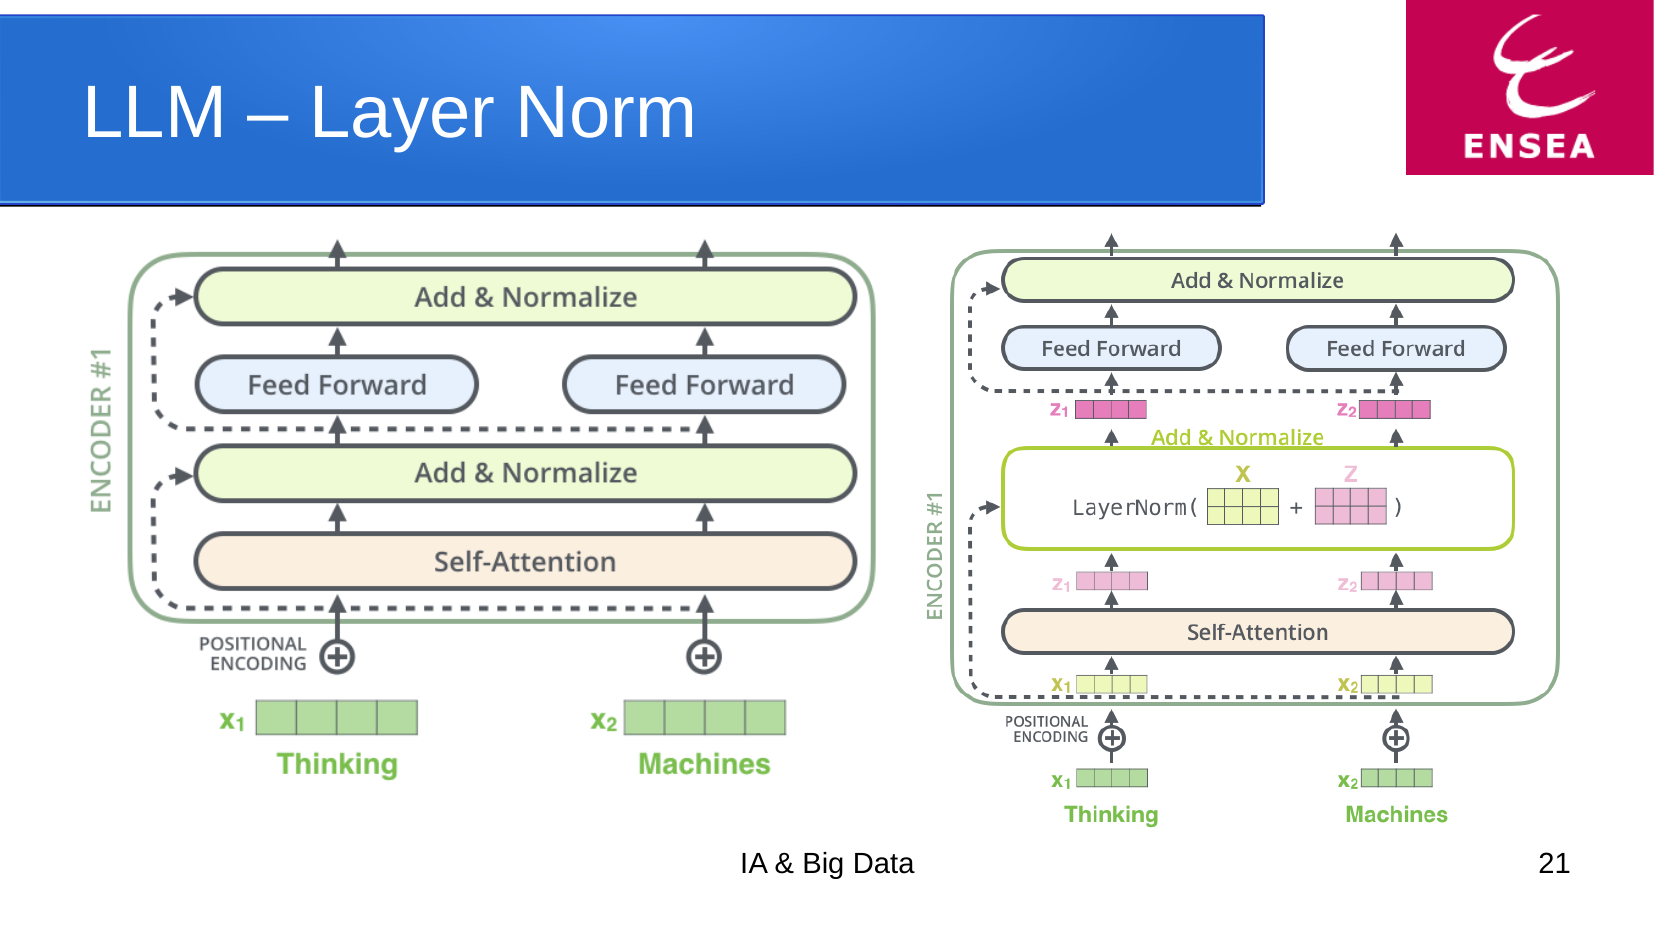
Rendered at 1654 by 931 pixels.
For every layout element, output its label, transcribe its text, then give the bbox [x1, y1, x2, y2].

picture [41, 224, 1583, 833]
picture [1406, 0, 1654, 175]
title LLM – Layer Norm [82, 35, 1235, 189]
